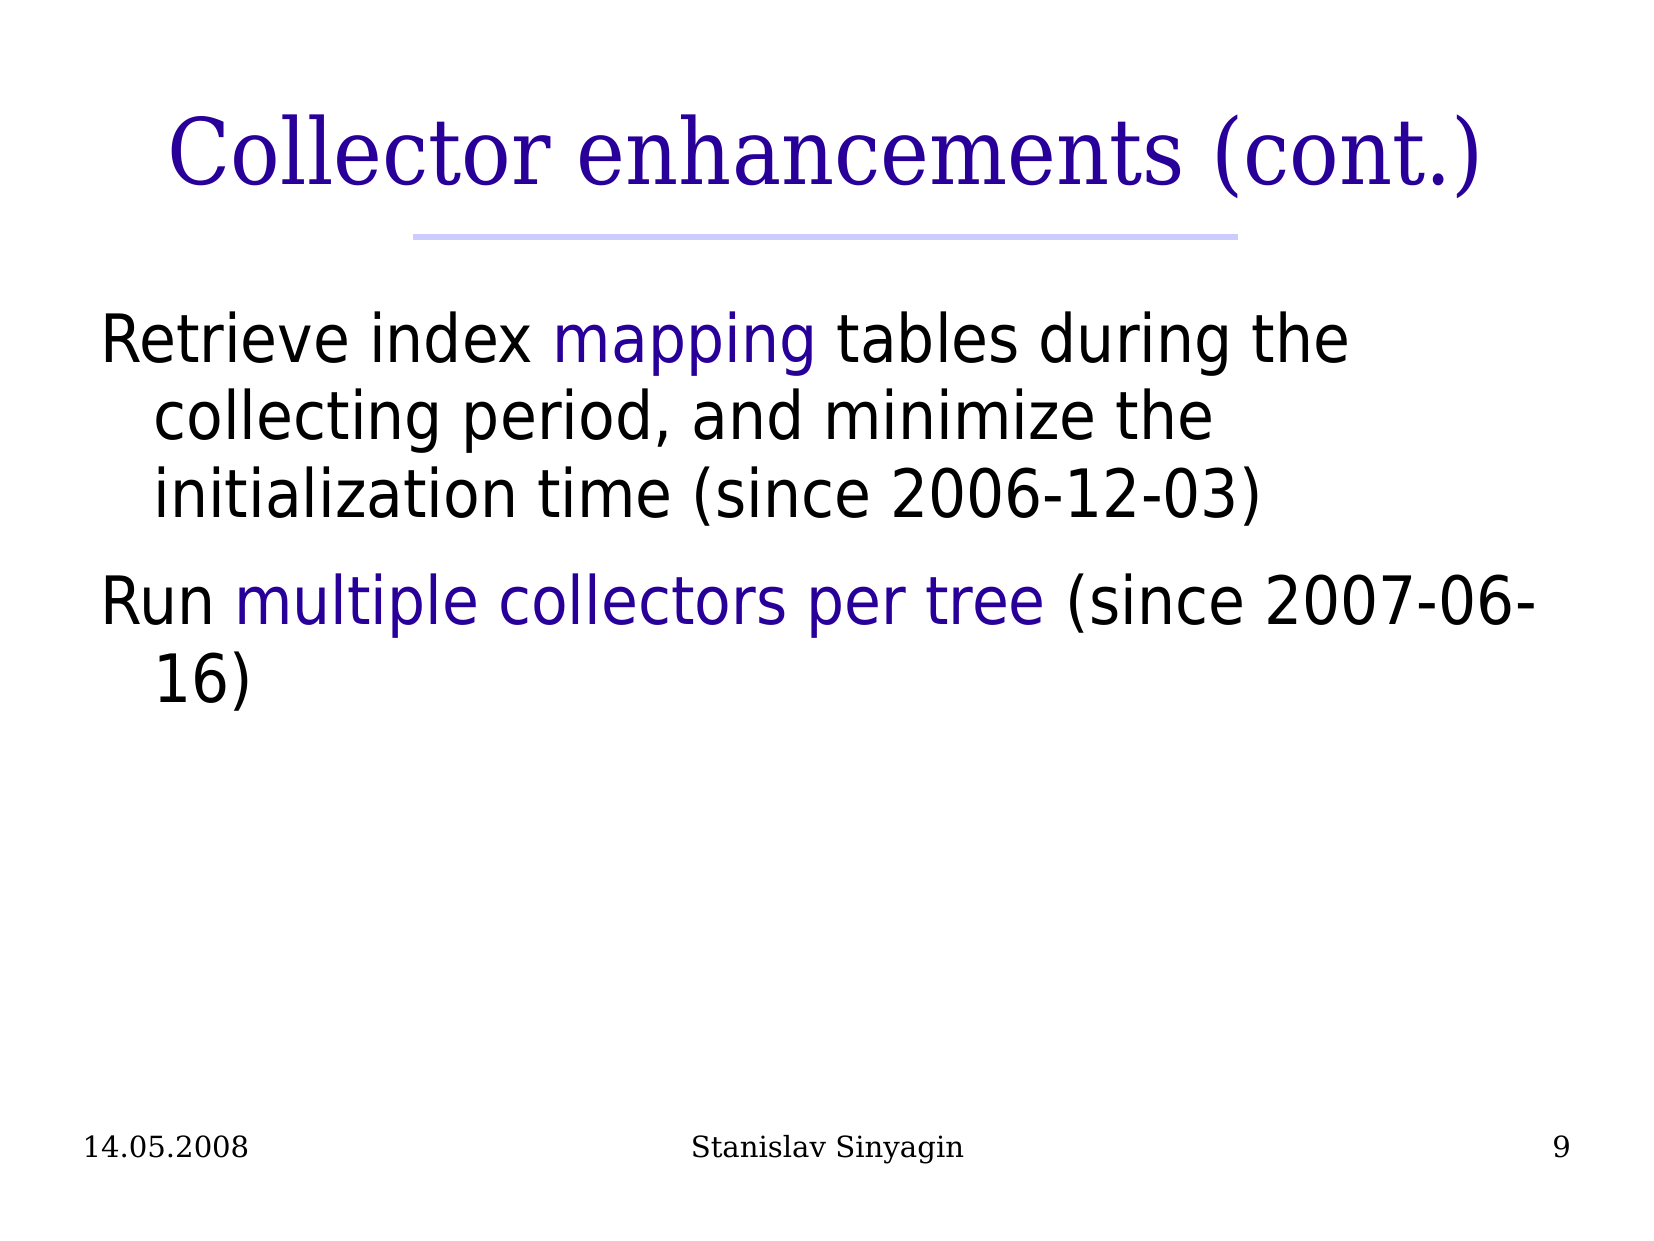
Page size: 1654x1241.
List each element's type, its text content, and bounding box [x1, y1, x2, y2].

title Collector enhancements (cont.) [82, 56, 1571, 250]
list Retrieve index mapping tables during the collecting period, and minimize the initialization time (since 2006-12-03) Run multiple collectors per tree (since 2007-06-16) [82, 300, 1571, 1094]
